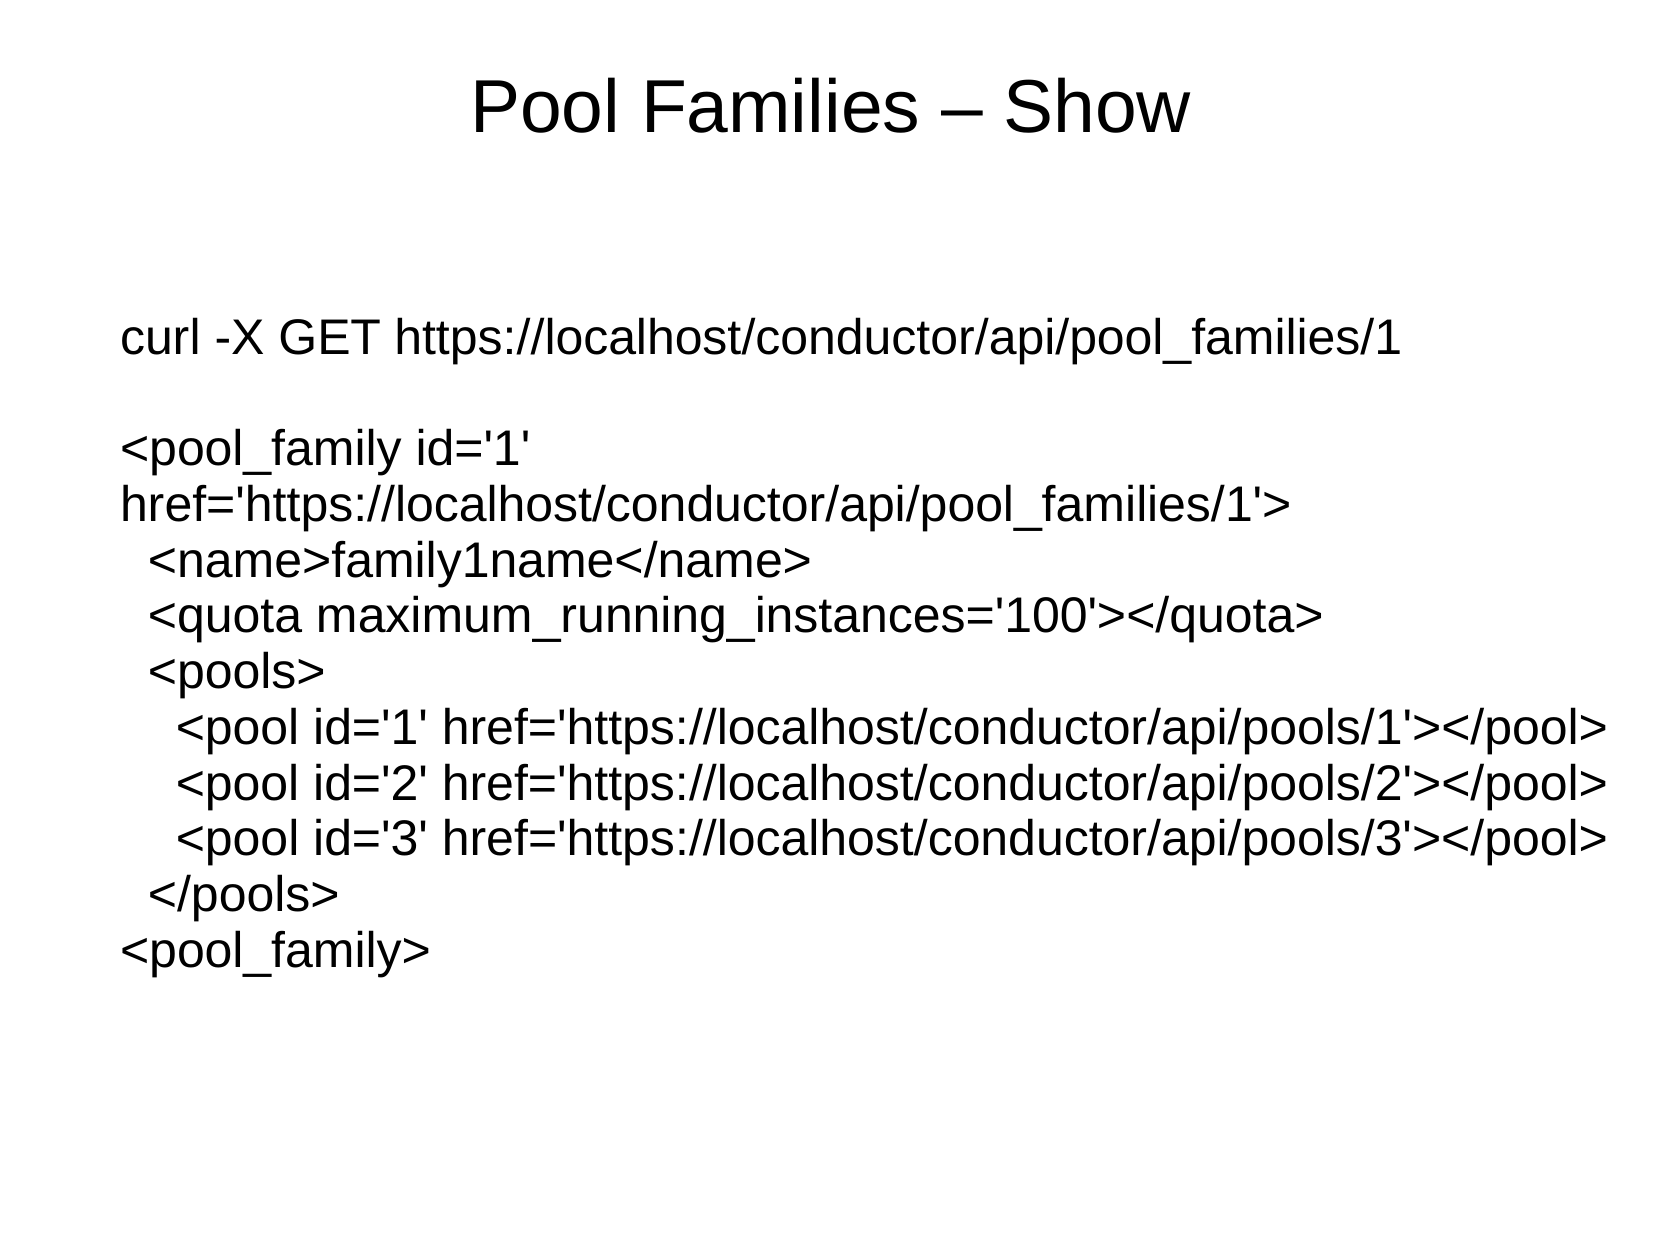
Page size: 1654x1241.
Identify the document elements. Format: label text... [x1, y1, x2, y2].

title Pool Families – Show [86, 2, 1576, 211]
subtitle curl -X GET https://localhost/conductor/api/pool_families/1 <pool_family id='1' href='https://localhost/conductor/api/pool_families/1'> <name>family1name</name> <quota maximum_running_instances='100'></quota> <pools> <pool id='1' href='https://localhost/conductor/api/pools/1'></pool> <pool id='2' href='https://localhost/conductor/api/pools/2'></pool> <pool id='3' href='https://localhost/conductor/api/pools/3'></pool> </pools> <pool_family> [119, 308, 1636, 1090]
